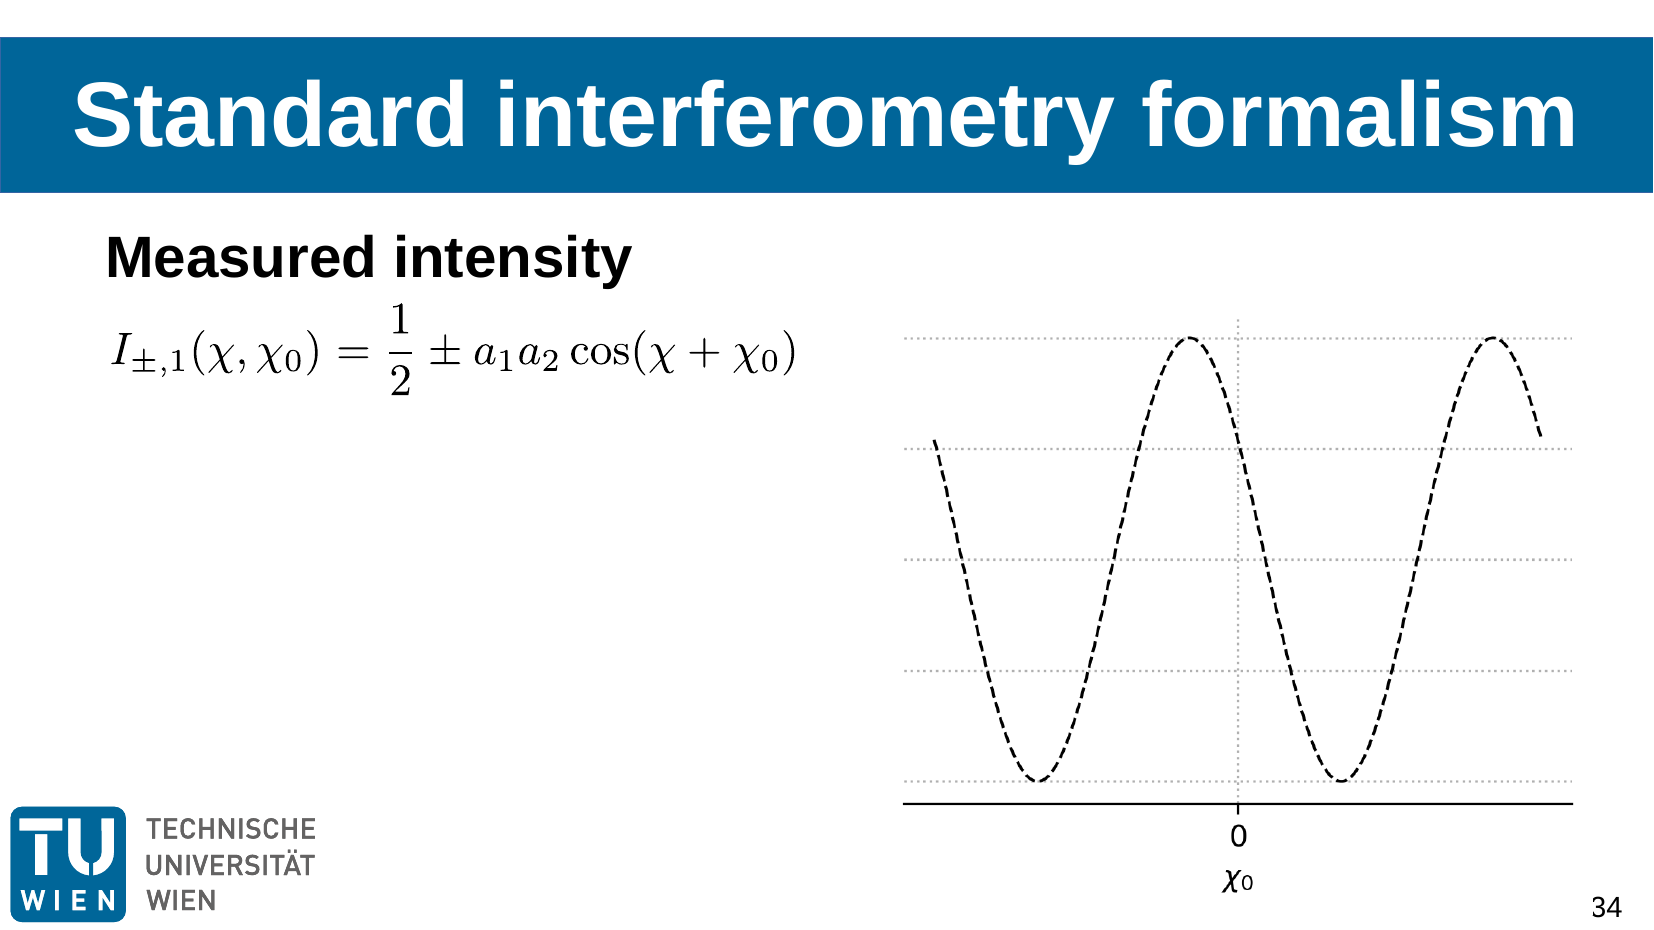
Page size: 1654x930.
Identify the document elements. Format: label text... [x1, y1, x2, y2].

list Measured intensity [105, 225, 676, 286]
title Standard interferometry formalism [0, 37, 1653, 193]
picture [93, 286, 806, 409]
picture [882, 294, 1593, 916]
